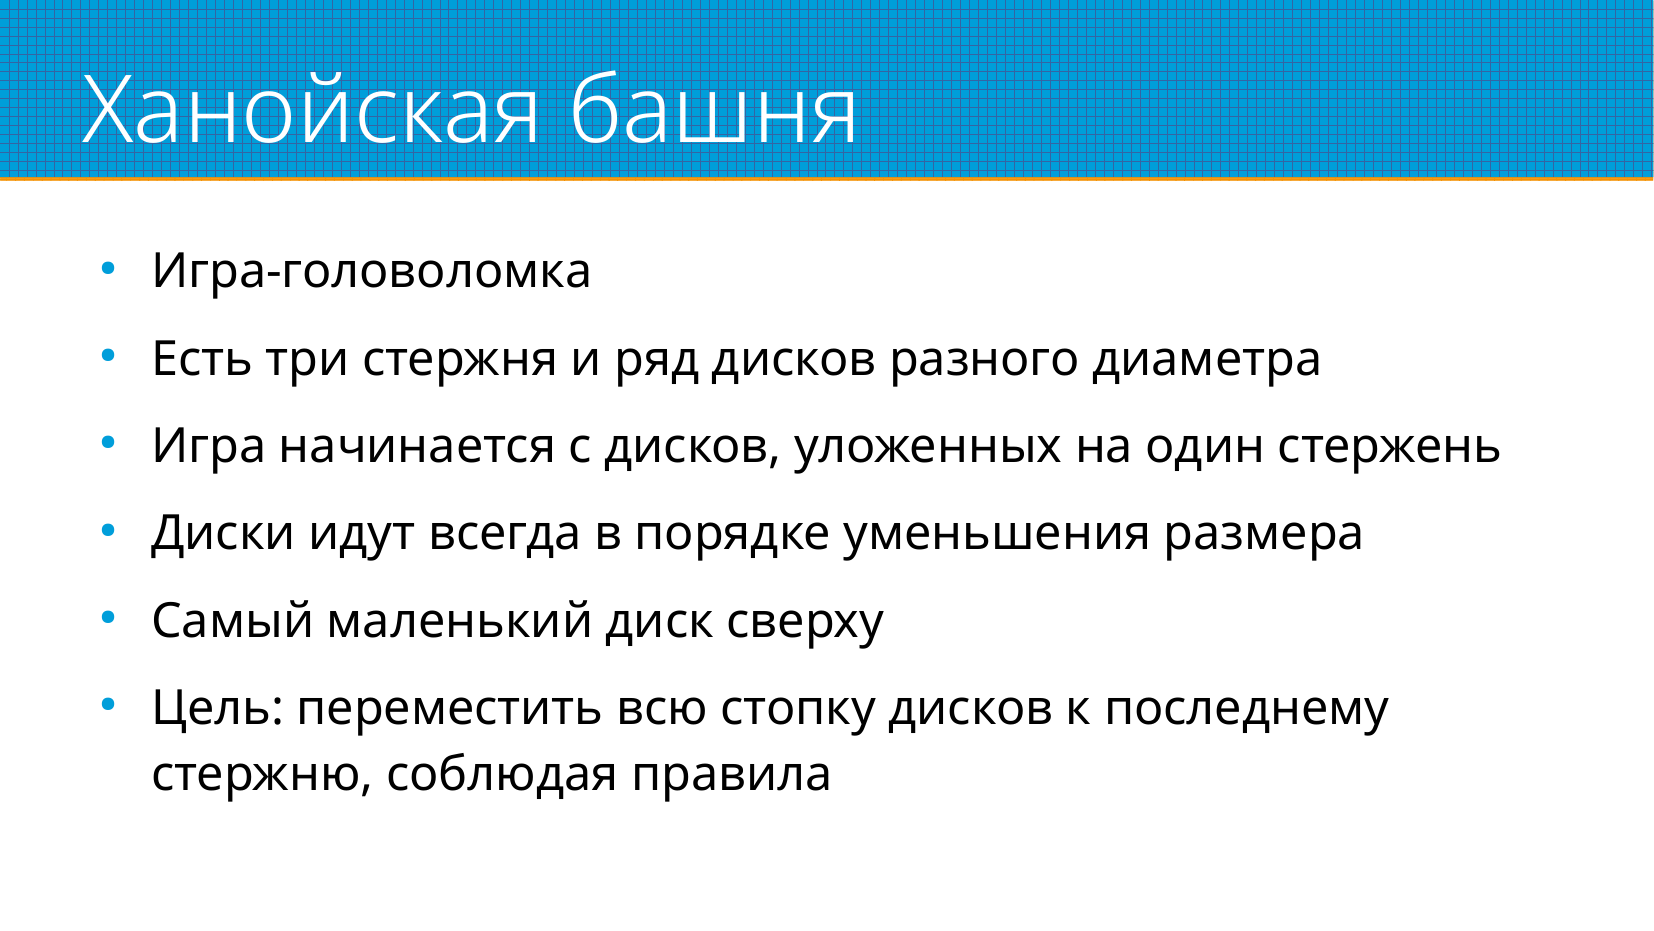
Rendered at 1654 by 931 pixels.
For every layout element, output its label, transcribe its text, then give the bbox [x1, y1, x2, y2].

list Игра-головоломка Есть три стержня и ряд дисков разного диаметра Игра начинается с дисков, уложенных на один стержень Диски идут всегда в порядке уменьшения размера Самый маленький диск сверху Цель: переместить всю стопку дисков к последнему стержню, соблюдая правила [82, 236, 1563, 811]
title Ханойская башня [82, 14, 1571, 171]
